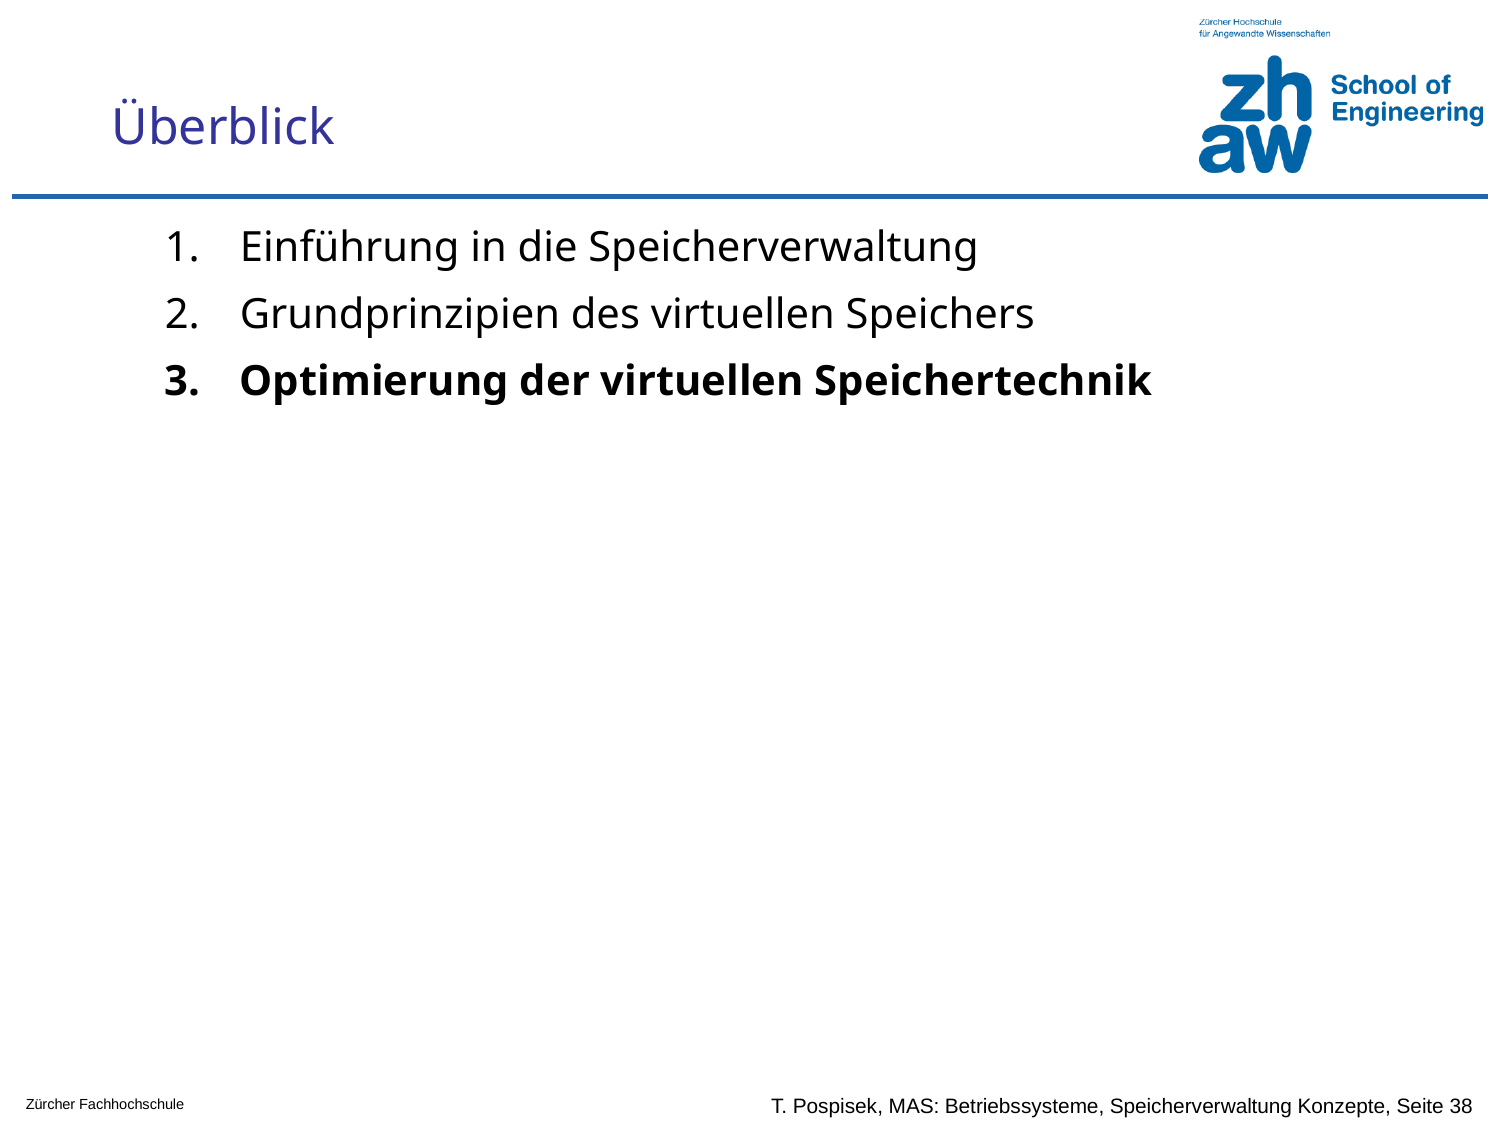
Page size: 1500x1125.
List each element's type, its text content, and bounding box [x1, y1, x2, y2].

text_box Einführung in die Speicherverwaltung Grundprinzipien des virtuellen Speichers Optimierung der virtuellen Speichertechnik [149, 212, 1363, 988]
title Überblick [96, 50, 1375, 163]
picture [1199, 19, 1483, 173]
